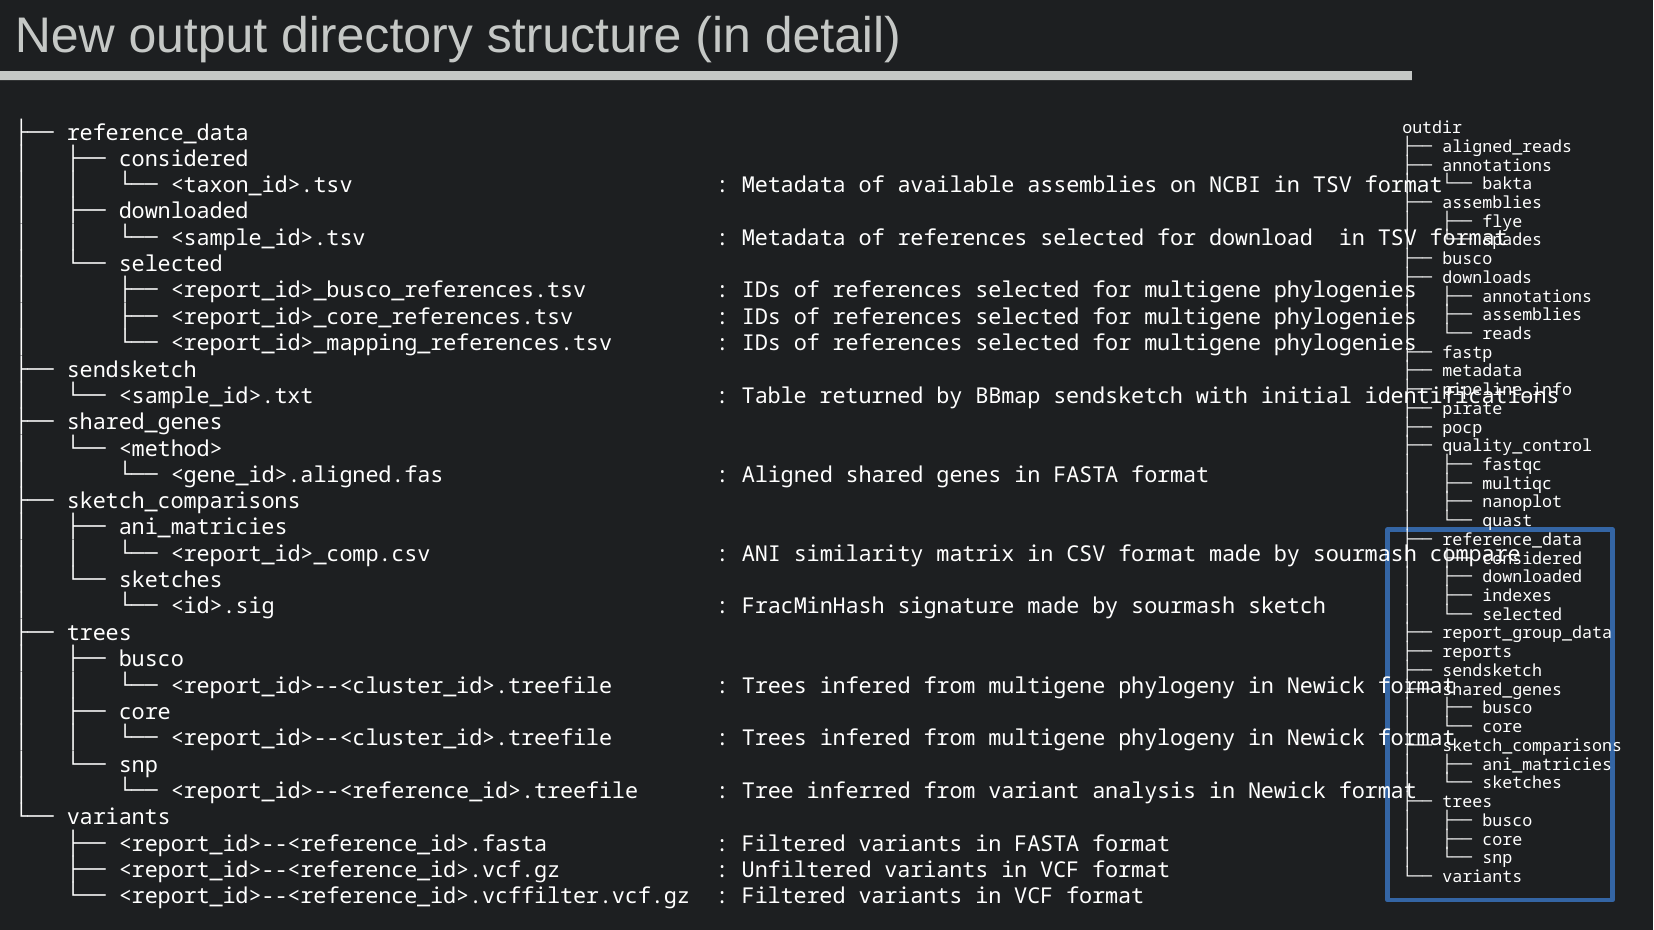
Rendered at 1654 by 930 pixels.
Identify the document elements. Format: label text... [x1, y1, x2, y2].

text_box outdir ├── aligned_reads ├── annotations │ └── bakta ├── assemblies │ ├── flye │ └── spades ├── busco ├── downloads │ ├── annotations │ ├── assemblies │ └── reads ├── fastp ├── metadata ├── pipeline_info ├── pirate ├── pocp ├── quality_control │ ├── fastqc │ ├── multiqc │ ├── nanoplot │ └── quast ├── reference_data │ ├── considered │ ├── downloaded │ ├── indexes │ └── selected ├── report_group_data ├── reports ├── sendsketch ├── shared_genes │ ├── busco │ └── core ├── sketch_comparisons │ ├── ani_matricies │ └── sketches ├── trees │ ├── busco │ ├── core │ └── snp └── variants [1387, 112, 1651, 895]
text_box ├── reference_data │ ├── considered │ │ └── <taxon_id>.tsv : Metadata of available assemblies on NCBI in TSV format │ ├── downloaded │ │ └── <sample_id>.tsv : Metadata of references selected for download in TSV format │ └── selected │ ├── <report_id>_busco_references.tsv : IDs of references selected for multigene phylogenies │ ├── <report_id>_core_references.tsv : IDs of references selected for multigene phylogenies │ └── <report_id>_mapping_references.tsv : IDs of references selected for multigene phylogenies ├── sendsketch │ └── <sample_id>.txt : Table returned by BBmap sendsketch with initial identifications ├── shared_genes │ └── <method> │ └── <gene_id>.aligned.fas : Aligned shared genes in FASTA format ├── sketch_comparisons │ ├── ani_matricies │ │ └── <report_id>_comp.csv : ANI similarity matrix in CSV format made by sourmash compare │ └── sketches │ └── <id>.sig : FracMinHash signature made by sourmash sketch ├── trees │ ├── busco │ │ └── <report_id>--<cluster_id>.treefile : Trees infered from multigene phylogeny in Newick format │ ├── core │ │ └── <report_id>--<cluster_id>.treefile : Trees infered from multigene phylogeny in Newick format │ └── snp │ └── <report_id>--<reference_id>.treefile : Tree inferred from variant analysis in Newick format └── variants ├── <report_id>--<reference_id>.fasta : Filtered variants in FASTA format ├── <report_id>--<reference_id>.vcf.gz : Unfiltered variants in VCF format └── <report_id>--<reference_id>.vcffilter.vcf.gz : Filtered variants in VCF format [0, 112, 1651, 930]
text_box New output directory structure (in detail) [0, 0, 1651, 76]
text_box [0, 76, 1412, 81]
